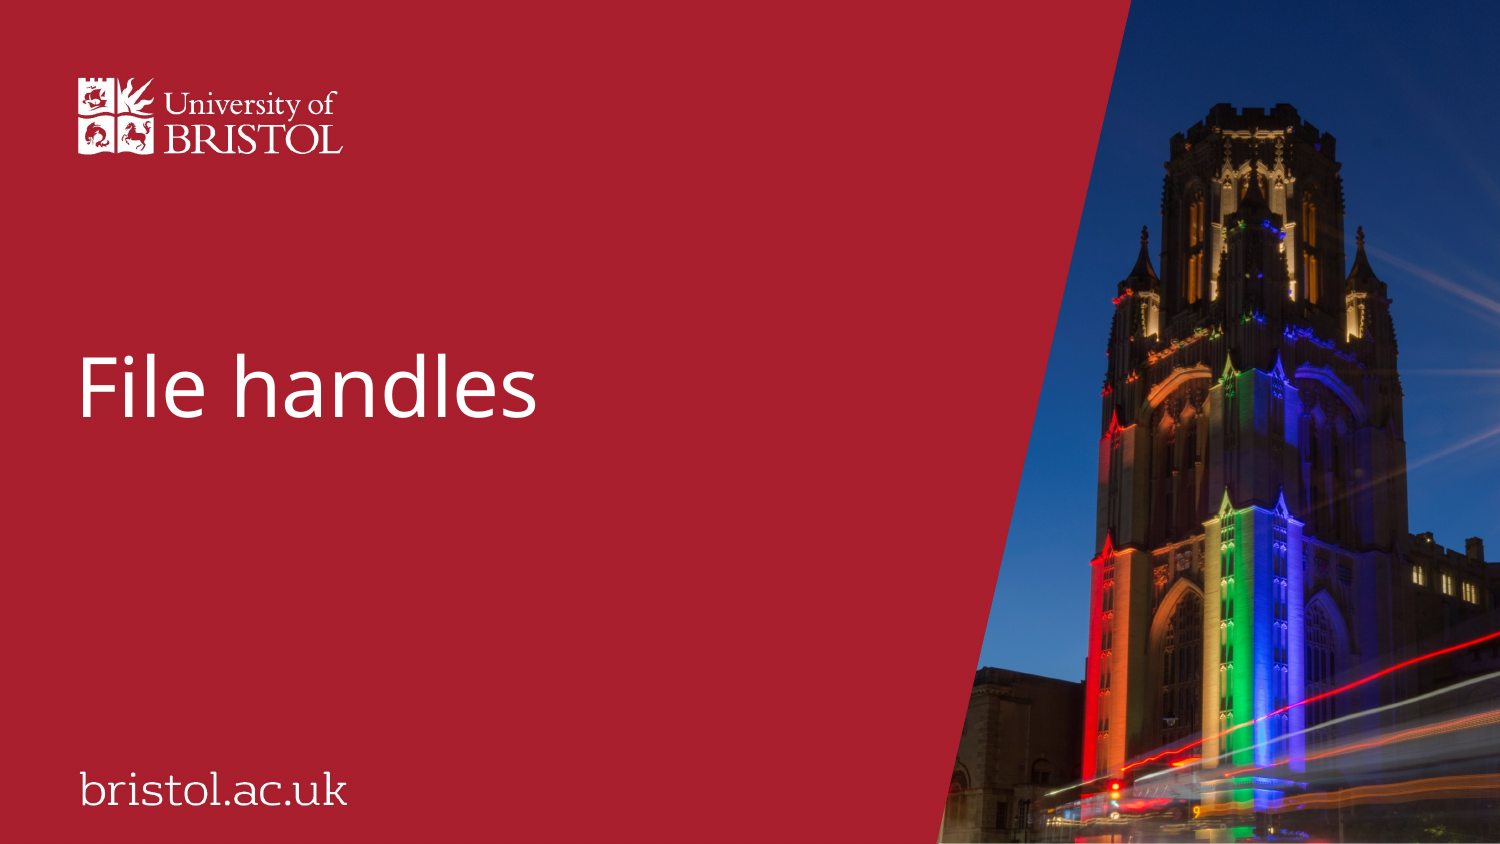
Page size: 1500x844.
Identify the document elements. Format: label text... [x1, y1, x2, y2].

title File handles [60, 262, 924, 443]
